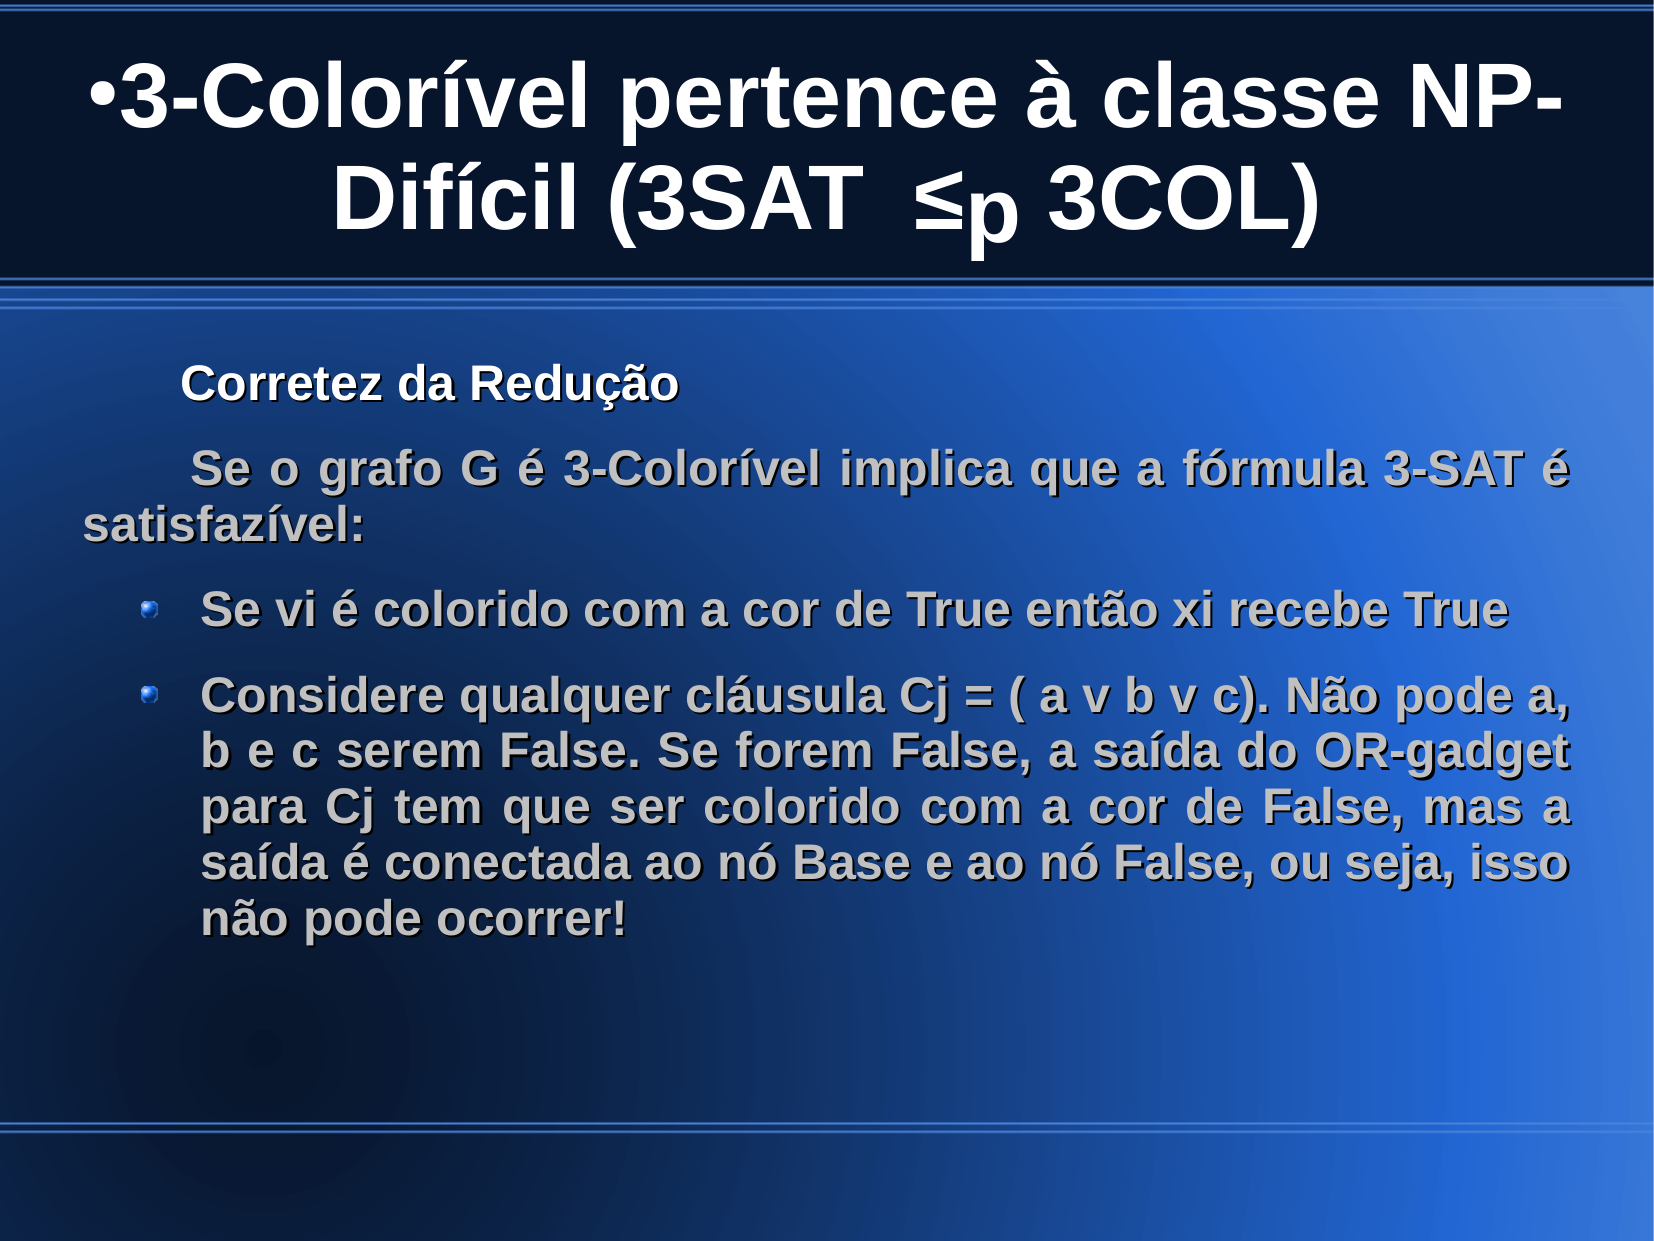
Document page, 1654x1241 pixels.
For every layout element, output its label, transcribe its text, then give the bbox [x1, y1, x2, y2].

title 3-Colorível pertence à classe NP-Difícil (3SAT ≤p 3COL) [82, 44, 1571, 262]
list Corretez da Redução Se o grafo G é 3-Colorível implica que a fórmula 3-SAT é satisfazível: Se vi é colorido com a cor de True então xi recebe True Considere qualquer cláusula Cj = ( a v b v c). Não pode a, b e c serem False. Se forem False, a saída do OR-gadget para Cj tem que ser colorido com a cor de False, mas a saída é conectada ao nó Base e ao nó False, ou seja, isso não pode ocorrer! [82, 355, 1571, 1241]
picture [0, 0, 1654, 1241]
